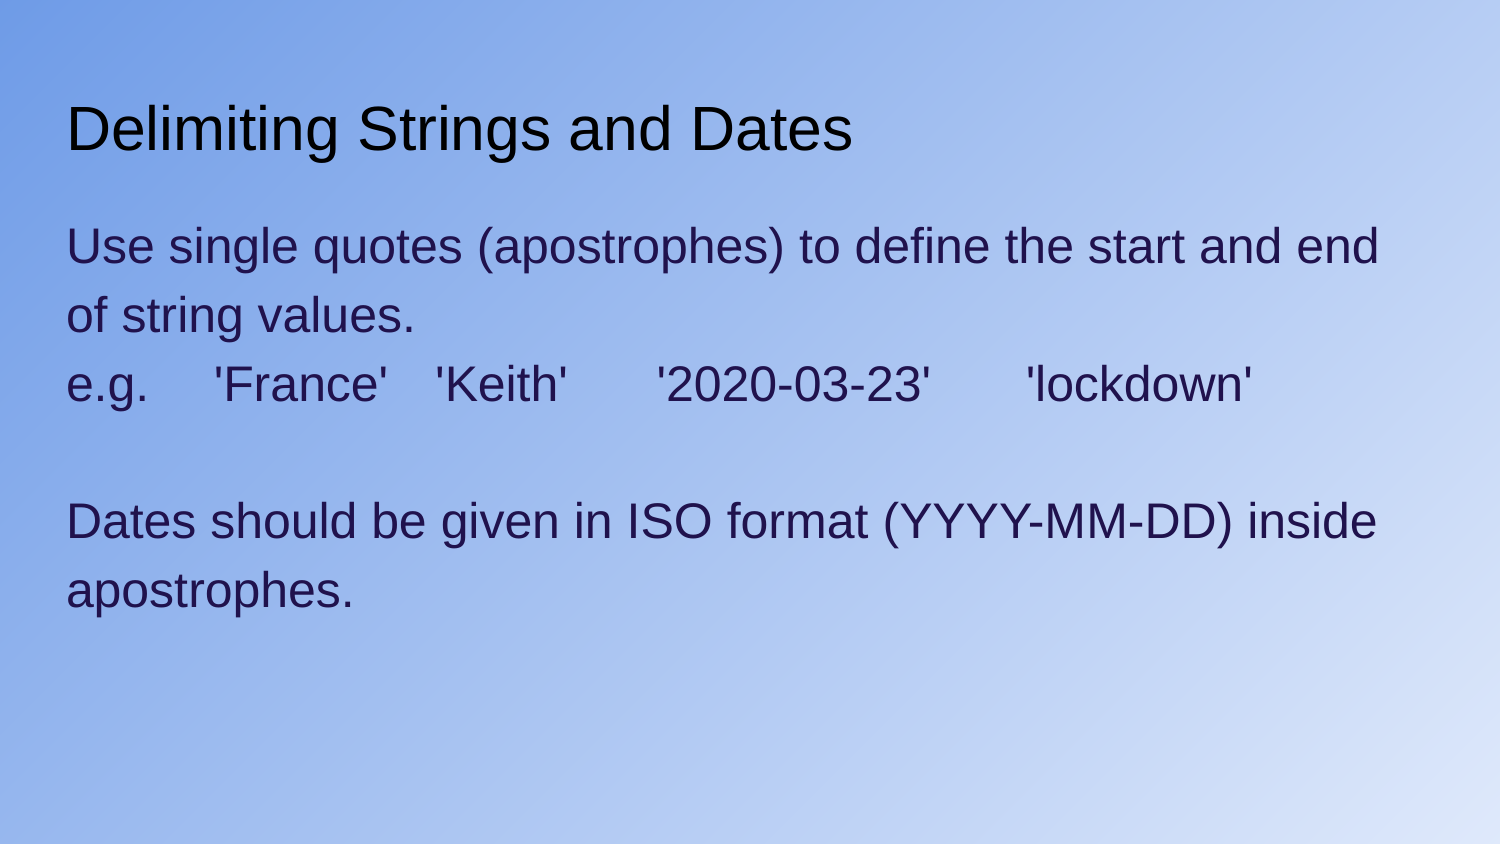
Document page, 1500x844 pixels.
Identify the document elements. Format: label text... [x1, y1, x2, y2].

list Use single quotes (apostrophes) to define the start and end of string values. e.g. 'France' 'Keith' '2020-03-23' 'lockdown' Dates should be given in ISO format (YYYY-MM-DD) inside apostrophes. [51, 189, 1449, 750]
title Delimiting Strings and Dates [51, 72, 1449, 167]
